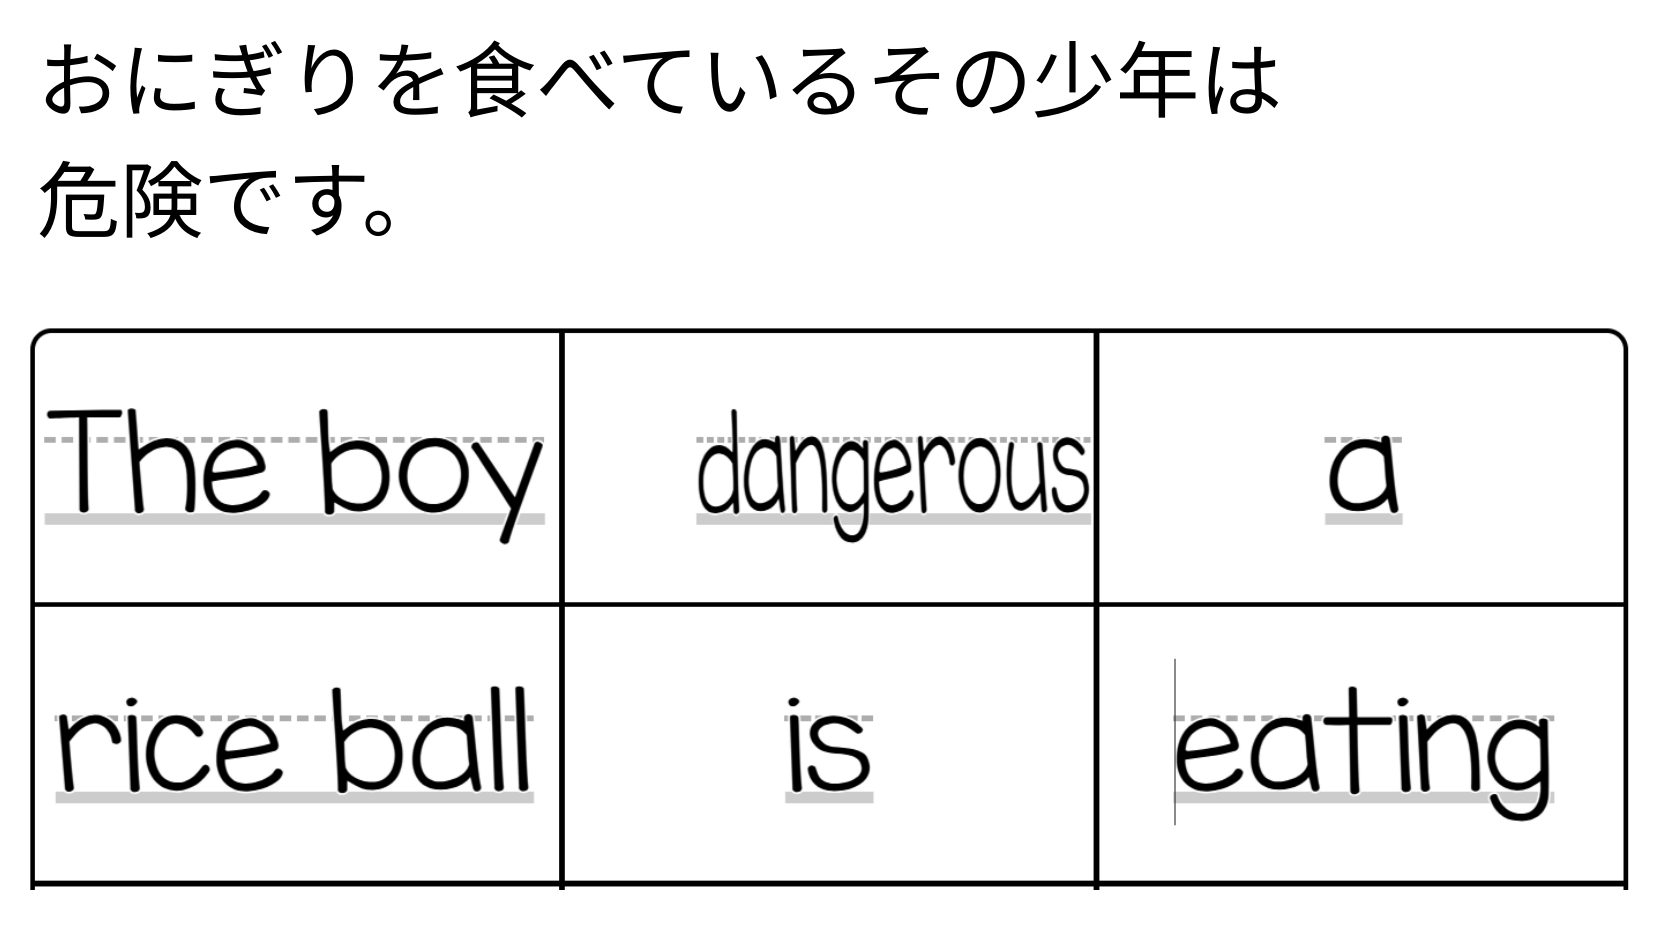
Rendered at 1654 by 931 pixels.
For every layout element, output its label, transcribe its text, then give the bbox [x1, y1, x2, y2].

picture [20, 325, 1634, 890]
title おにぎりを食べているその少年は 危険です。 [37, 19, 1613, 252]
